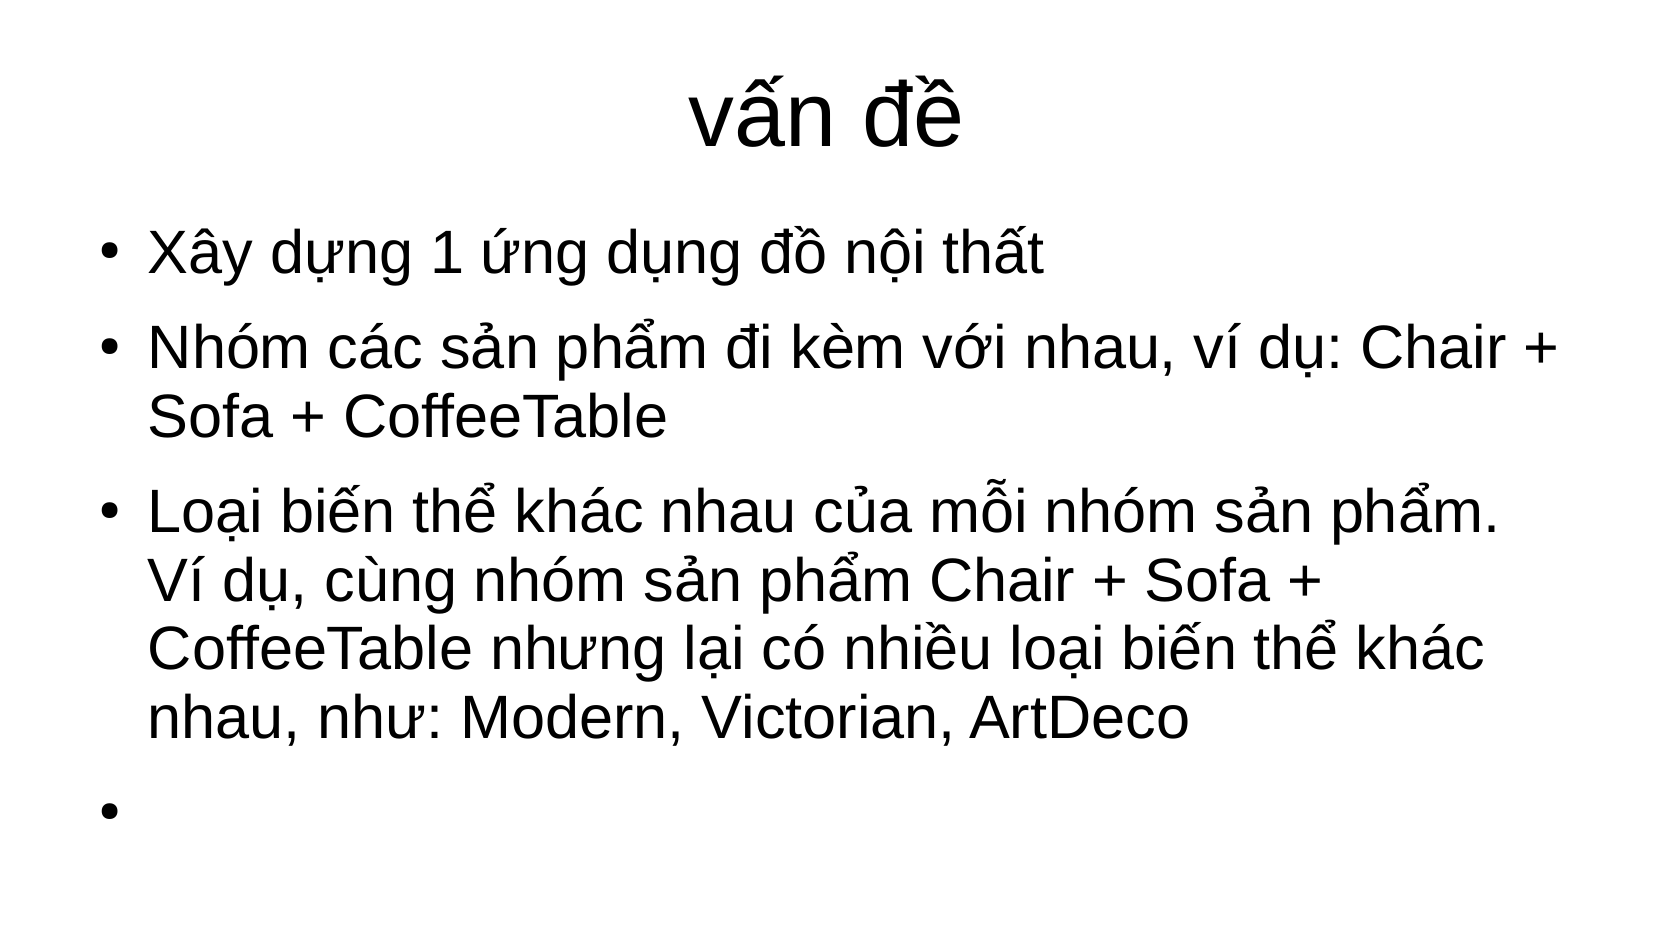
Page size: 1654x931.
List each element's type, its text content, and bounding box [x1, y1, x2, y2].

list Xây dựng 1 ứng dụng đồ nội thất Nhóm các sản phẩm đi kèm với nhau, ví dụ: Chair + Sofa + CoffeeTable Loại biến thể khác nhau của mỗi nhóm sản phẩm. Ví dụ, cùng nhóm sản phẩm Chair + Sofa + CoffeeTable nhưng lại có nhiều loại biến thể khác nhau, như: Modern, Victorian, ArtDeco [82, 217, 1571, 758]
title vấn đề [82, 37, 1571, 193]
